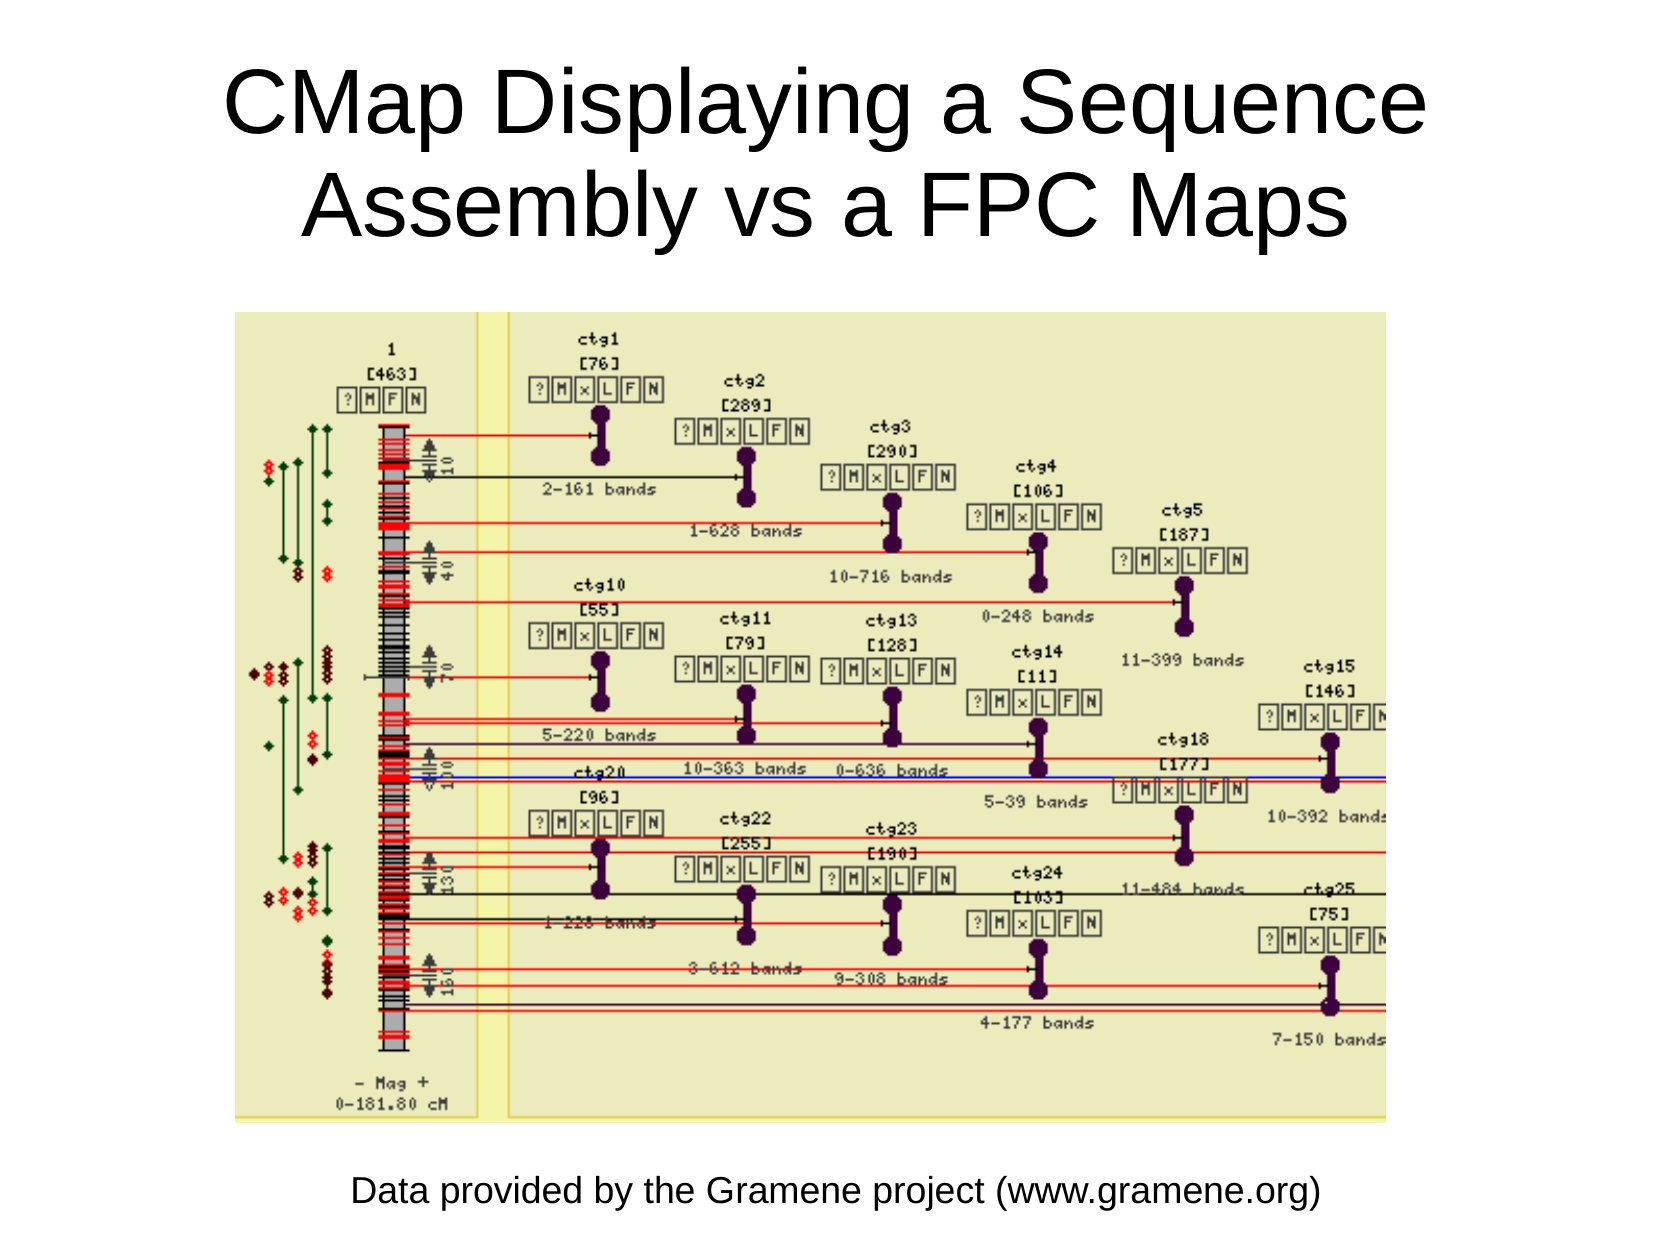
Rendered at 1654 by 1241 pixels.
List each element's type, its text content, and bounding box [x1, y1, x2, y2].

text_box Data provided by the Gramene project (www.gramene.org) [335, 1162, 1337, 1220]
title CMap Displaying a Sequence Assembly vs a FPC Maps [82, 50, 1571, 256]
picture [235, 312, 1386, 1123]
